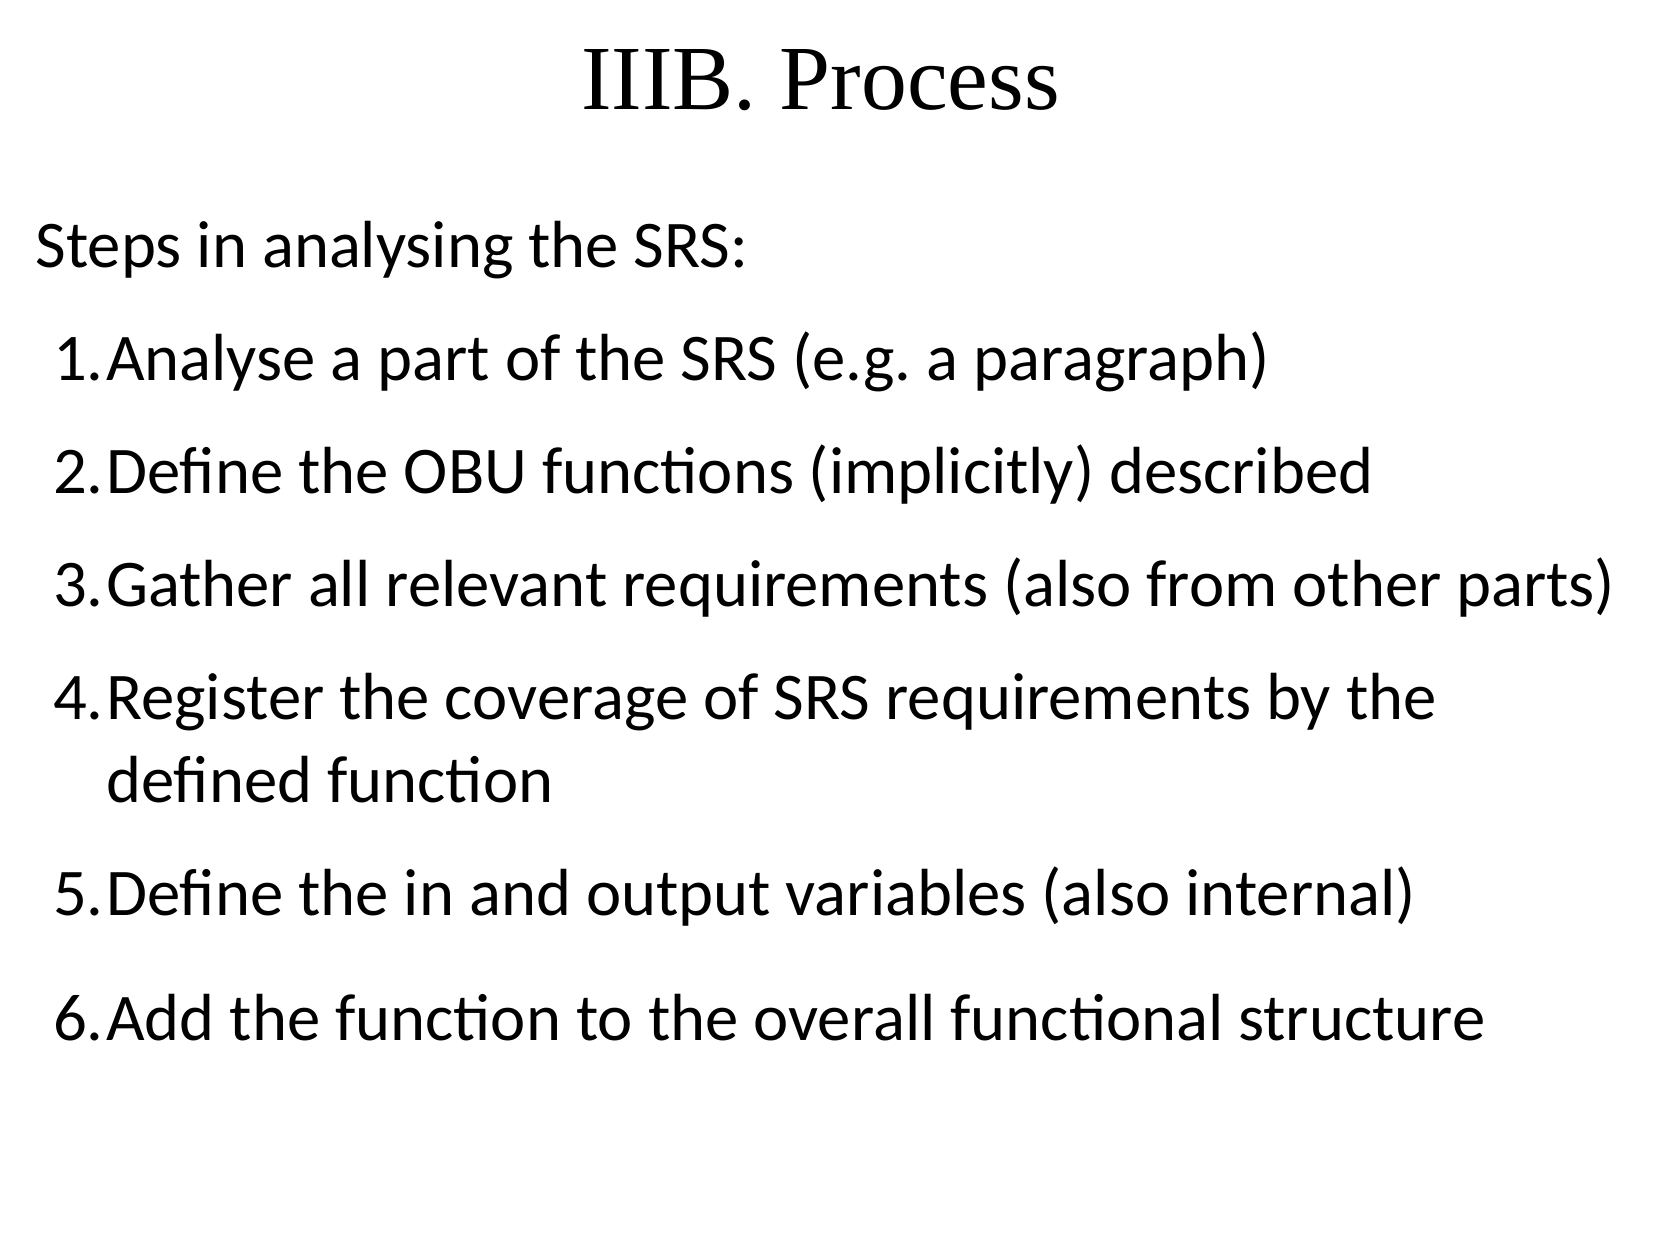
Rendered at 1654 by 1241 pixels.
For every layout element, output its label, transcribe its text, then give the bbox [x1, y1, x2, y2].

list Steps in analysing the SRS: Analyse a part of the SRS (e.g. a paragraph) Define the OBU functions (implicitly) described Gather all relevant requirements (also from other parts) Register the coverage of SRS requirements by the defined function Define the in and output variables (also internal) Add the function to the overall functional structure [35, 200, 1654, 1217]
title IIIB. Process [11, 26, 1630, 130]
